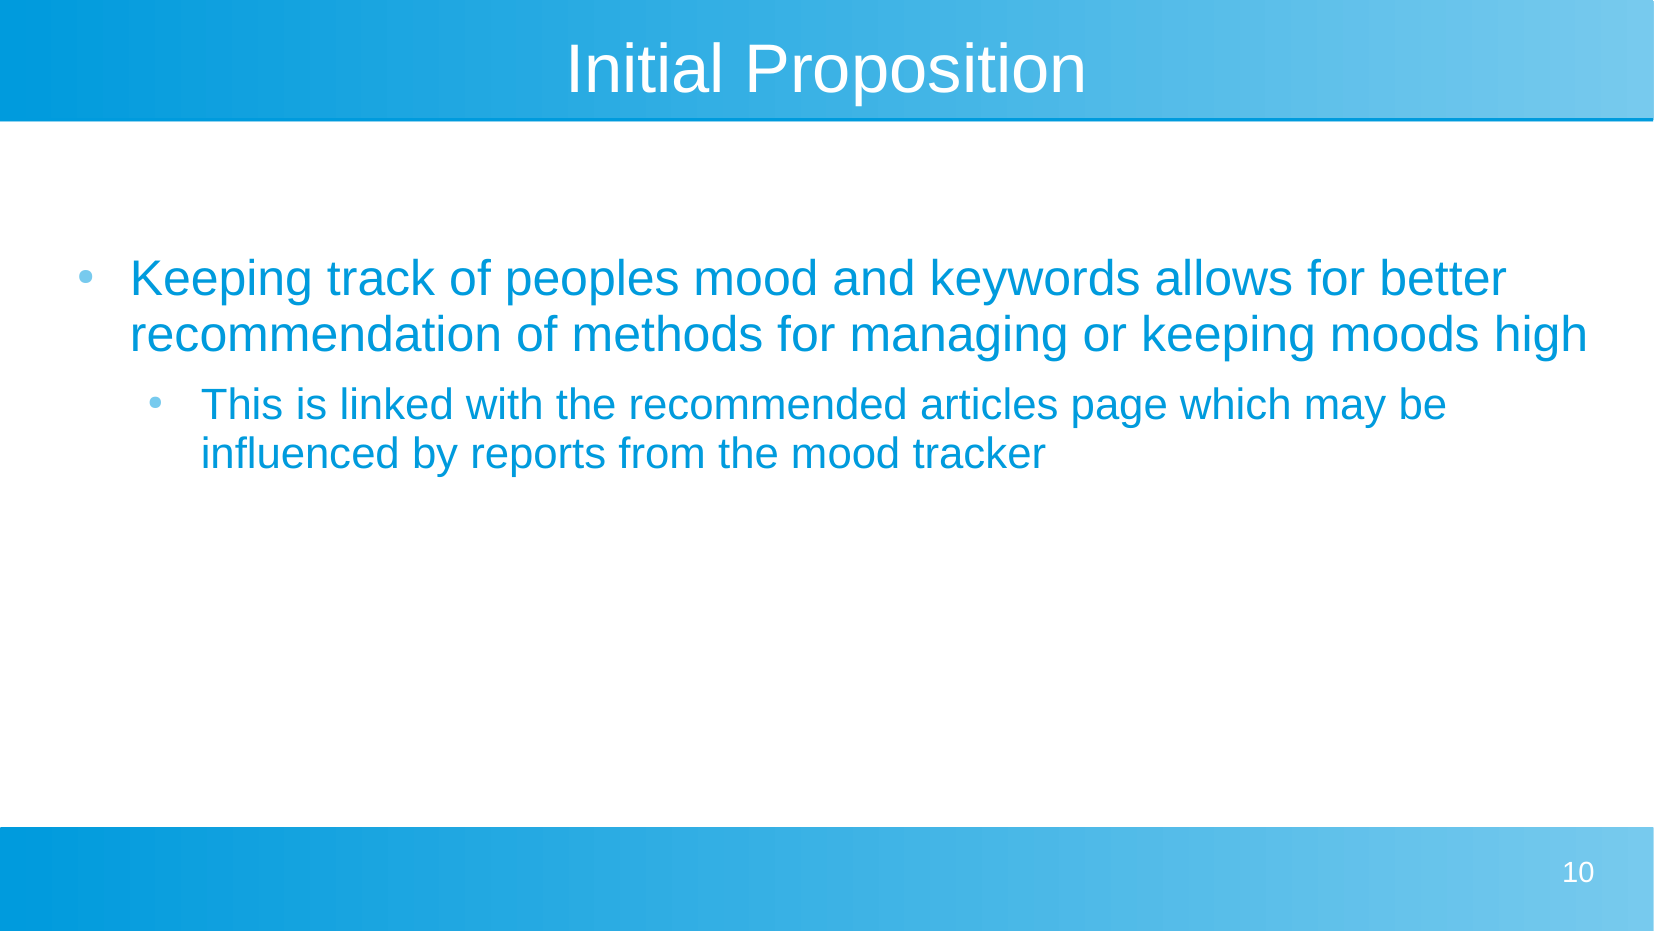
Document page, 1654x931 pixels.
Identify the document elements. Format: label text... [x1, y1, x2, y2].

title Initial Proposition [59, 29, 1595, 108]
list Keeping track of peoples mood and keywords allows for better recommendation of methods for managing or keeping moods high This is linked with the recommended articles page which may be influenced by reports from the mood tracker [59, 177, 1595, 768]
